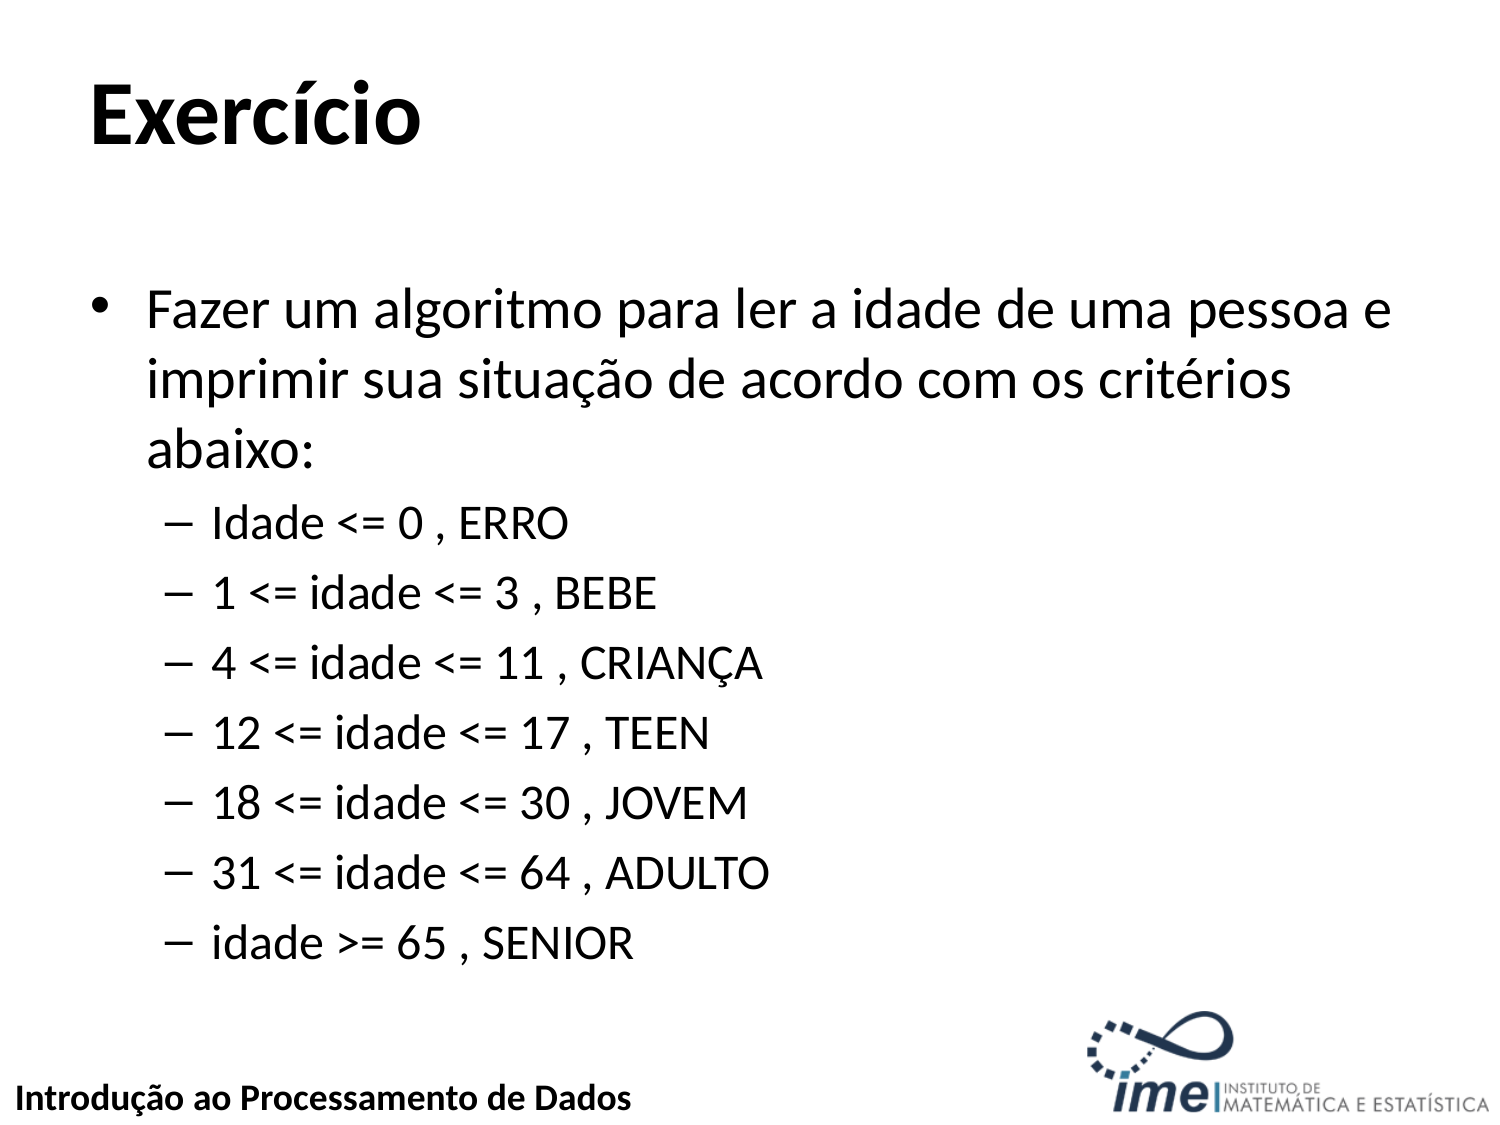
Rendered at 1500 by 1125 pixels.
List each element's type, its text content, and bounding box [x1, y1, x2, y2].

list Fazer um algoritmo para ler a idade de uma pessoa e imprimir sua situação de acordo com os critérios abaixo: Idade <= 0 , ERRO 1 <= idade <= 3 , BEBE 4 <= idade <= 11 , CRIANÇA 12 <= idade <= 17 , TEEN 18 <= idade <= 30 , JOVEM 31 <= idade <= 64 , ADULTO idade >= 65 , SENIOR [75, 262, 1425, 1005]
title Exercício [75, 45, 1425, 233]
picture [1086, 1011, 1495, 1115]
